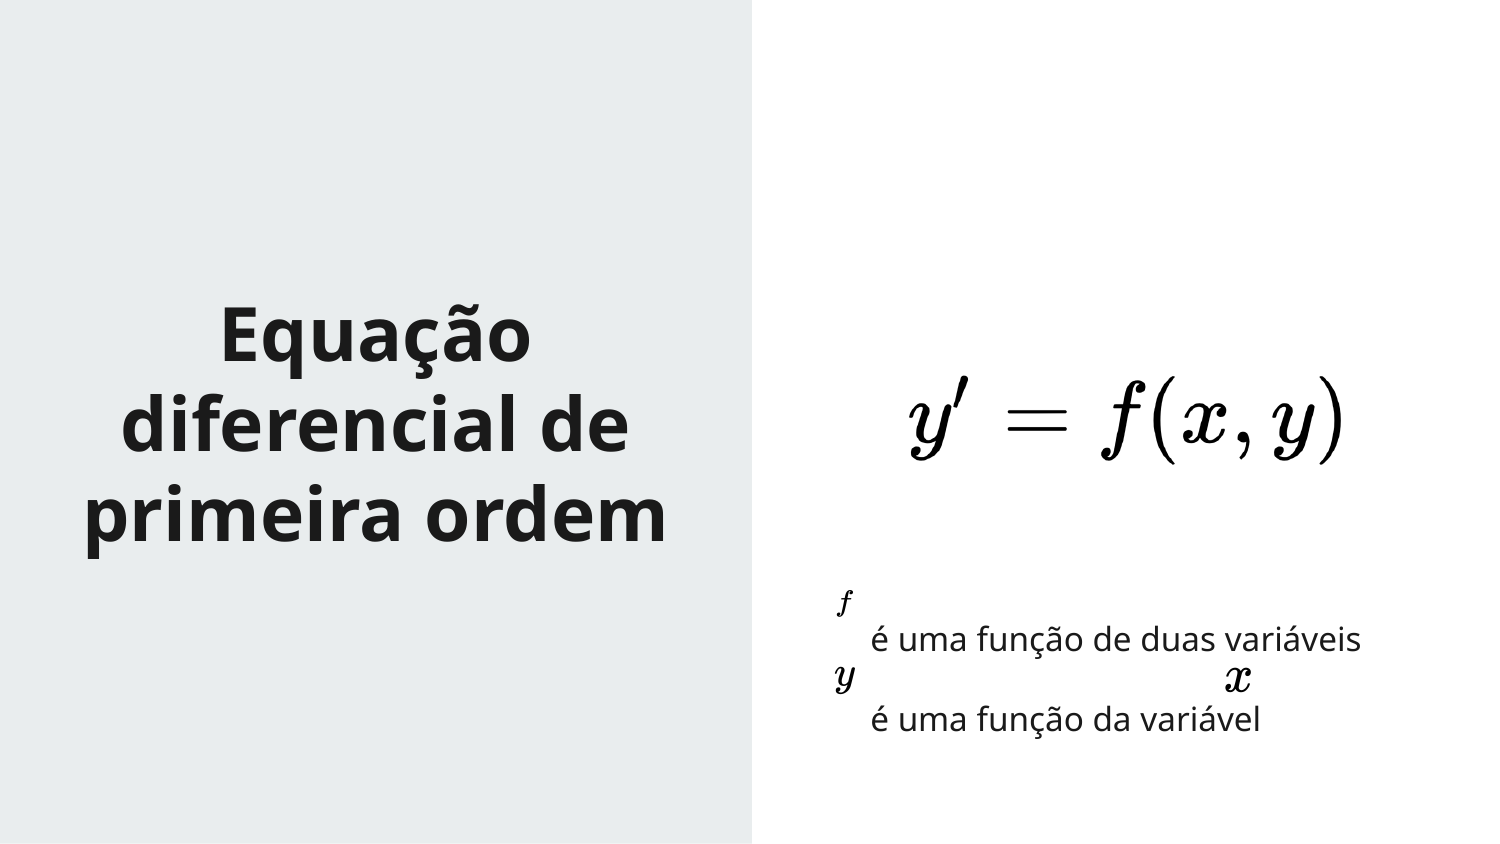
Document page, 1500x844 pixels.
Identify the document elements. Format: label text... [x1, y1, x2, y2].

title Equação diferencial de primeira ordem [59, 91, 693, 753]
list é uma função de duas variáveis é uma função da variável [811, 91, 1445, 753]
picture [1223, 663, 1254, 698]
picture [835, 586, 853, 620]
picture [834, 663, 855, 698]
picture [907, 369, 1349, 474]
